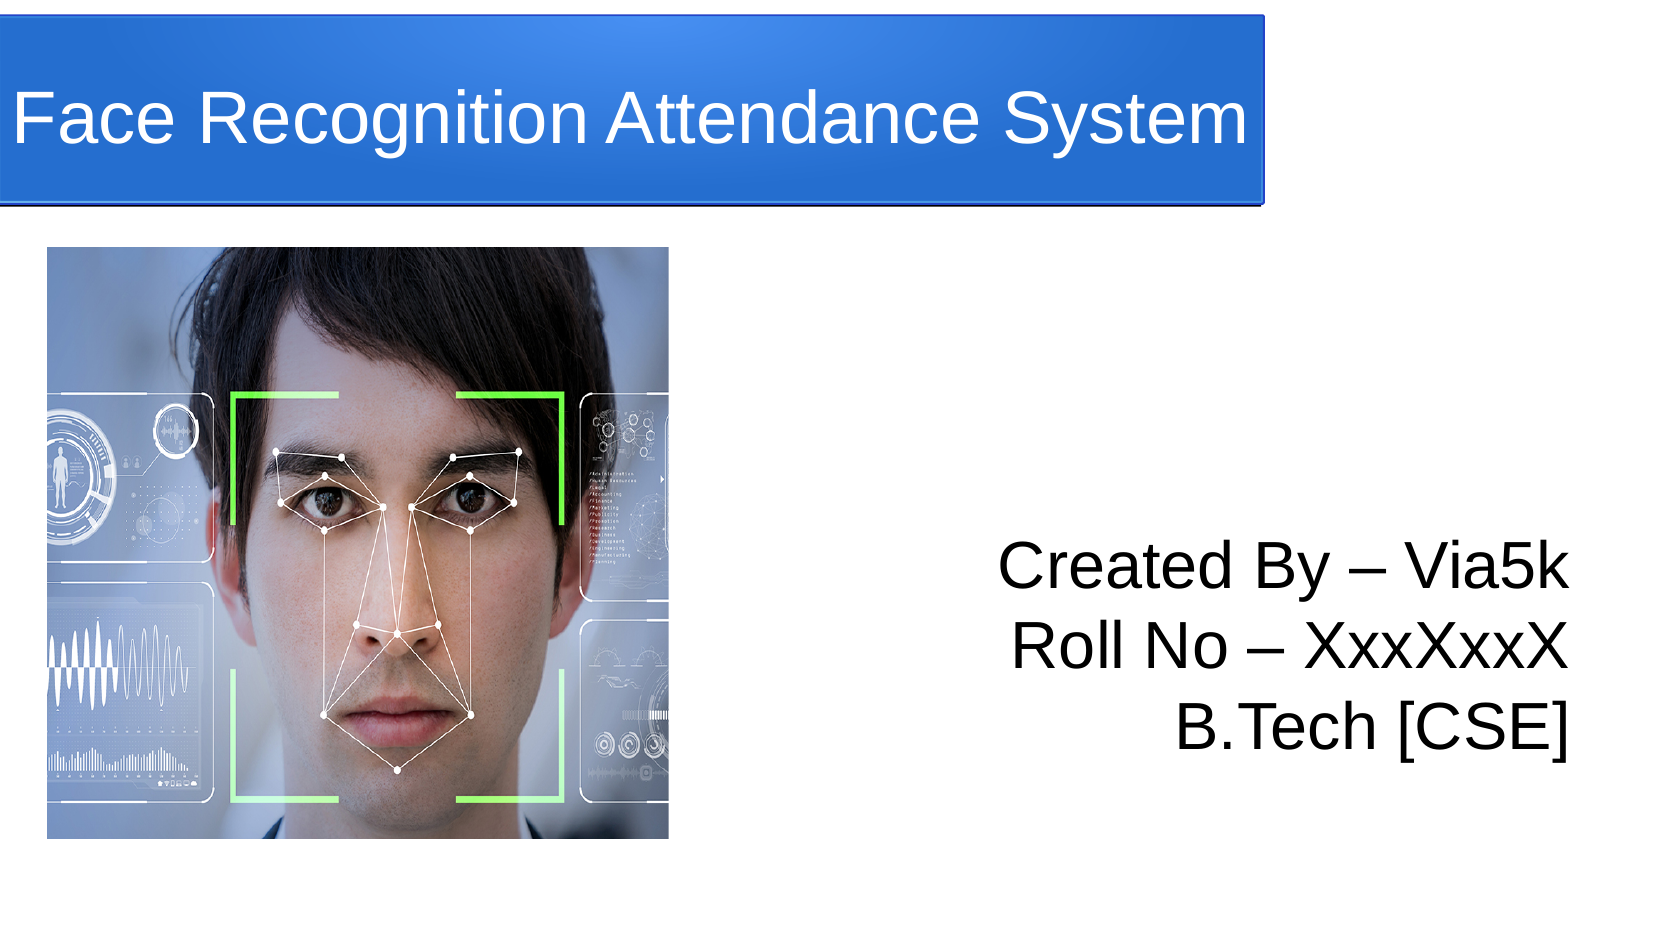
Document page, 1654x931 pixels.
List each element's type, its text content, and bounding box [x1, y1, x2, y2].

picture [47, 247, 669, 839]
subtitle Created By – Via5k Roll No – XxxXxxX B.Tech [CSE] [82, 224, 1571, 764]
title Face Recognition Attendance System [11, 34, 1288, 201]
